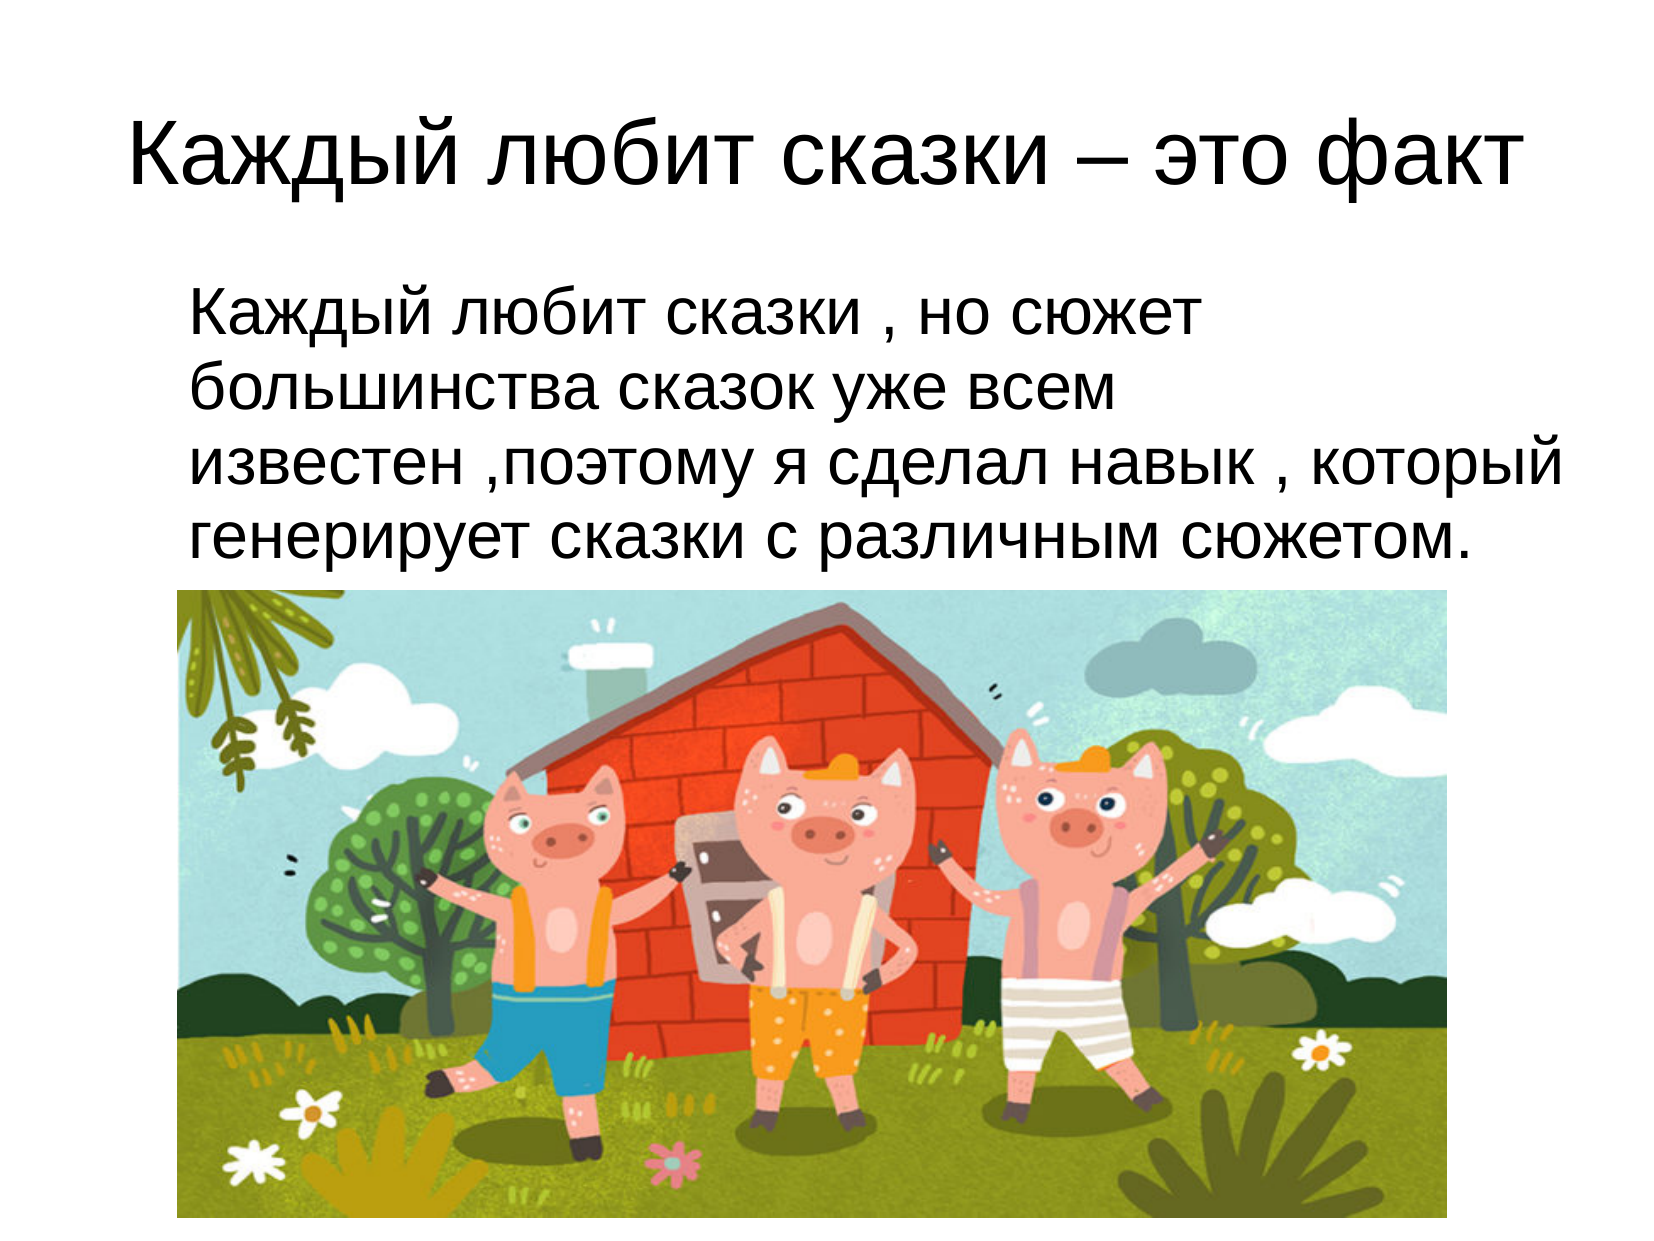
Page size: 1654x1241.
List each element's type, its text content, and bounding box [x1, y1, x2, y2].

picture [177, 590, 1447, 1218]
list Каждый любит сказки , но сюжет большинства сказок уже всем известен ,поэтому я сделал навык , который генерирует сказки с различным сюжетом. [118, 274, 1607, 591]
title Каждый любит сказки – это факт [82, 49, 1571, 257]
